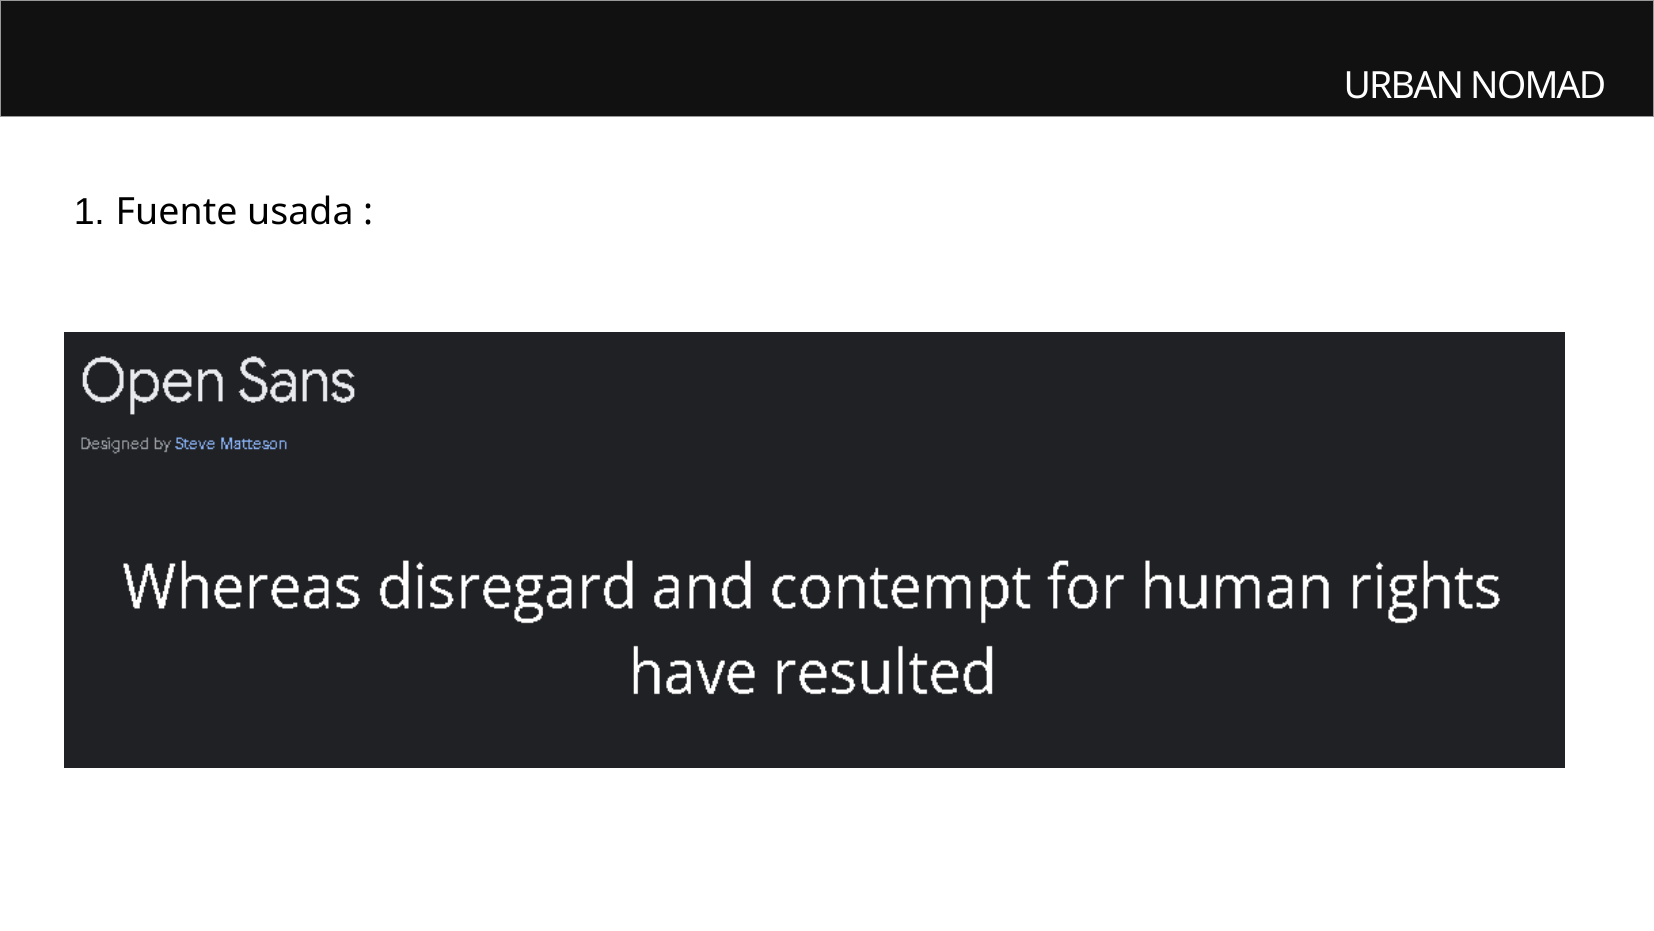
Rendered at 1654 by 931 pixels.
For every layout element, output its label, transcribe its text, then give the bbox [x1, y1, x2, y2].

text_box URBAN NOMAD [0, 0, 1654, 89]
text_box 1. Fuente usada : [59, 177, 1565, 268]
picture [64, 332, 1565, 768]
